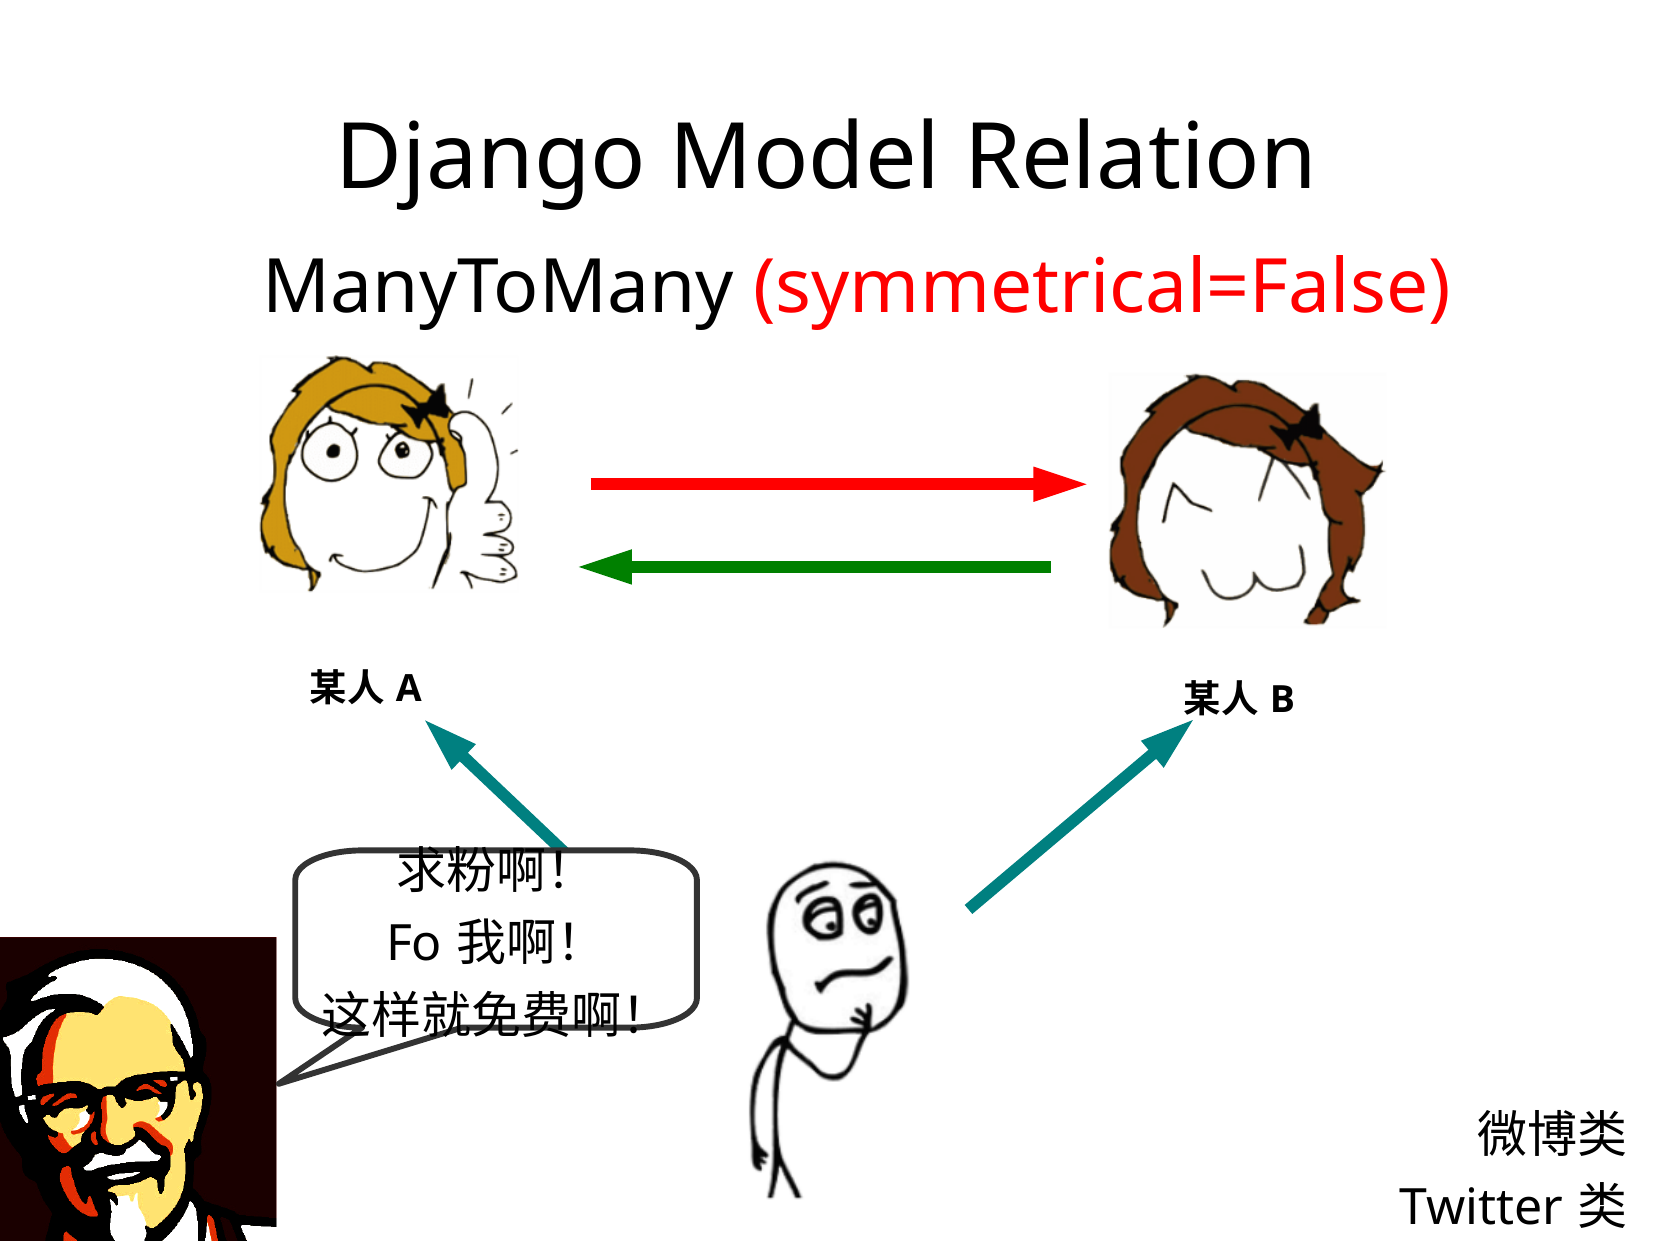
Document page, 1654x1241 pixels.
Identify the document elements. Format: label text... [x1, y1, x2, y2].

text_box ManyToMany (symmetrical=False) [248, 224, 1501, 328]
text_box 某人A [295, 650, 567, 709]
picture [224, 354, 556, 622]
title Django Model Relation [82, 49, 1571, 257]
text_box 某人B [1169, 661, 1371, 721]
picture [682, 826, 1016, 1201]
picture [0, 927, 287, 1241]
text_box 求粉啊！ Fo我啊！ 这样就免费啊！ [278, 850, 697, 1084]
text_box 微博类 Twitter类 [1169, 1086, 1642, 1241]
picture [1086, 364, 1410, 638]
